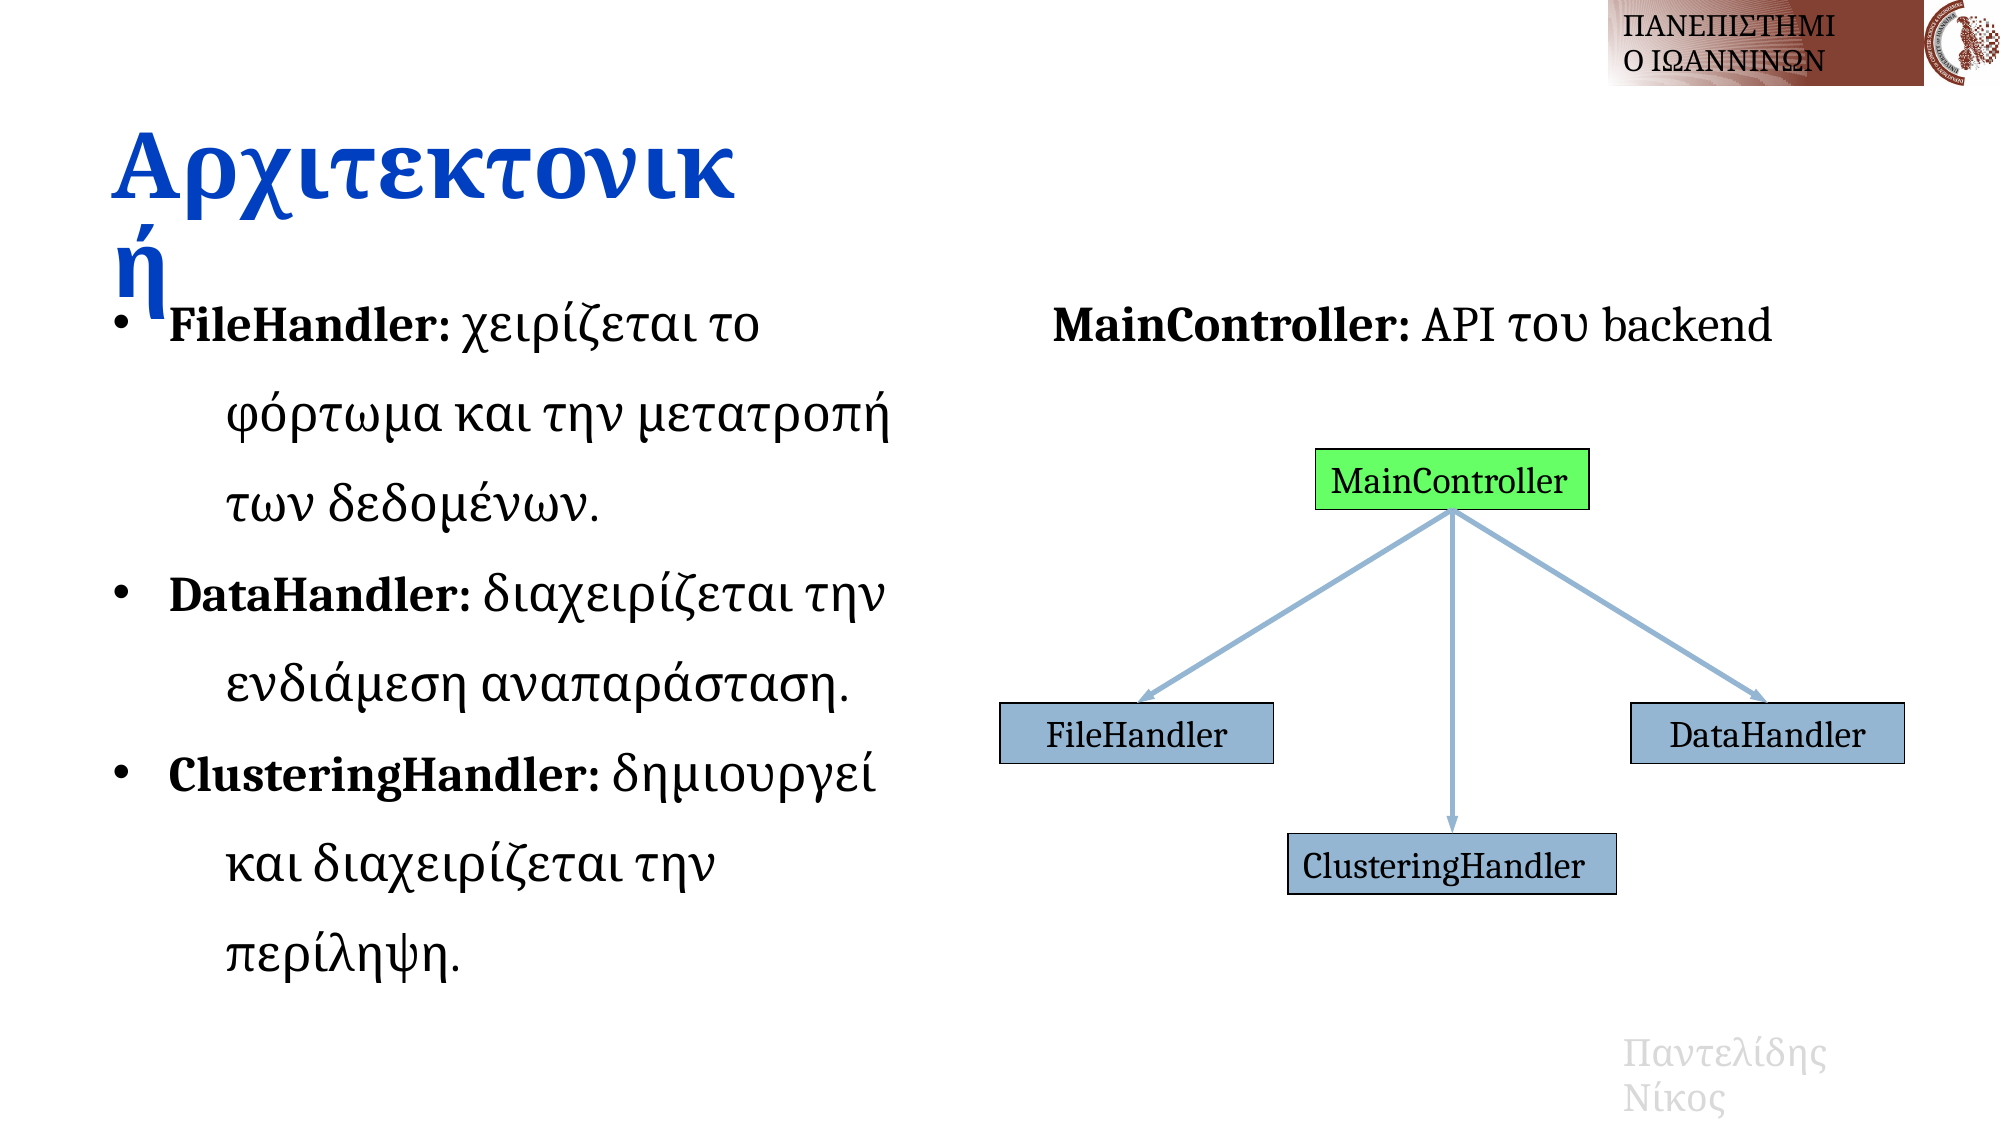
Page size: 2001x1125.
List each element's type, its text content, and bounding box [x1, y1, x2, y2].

text_box MainController: API του backend [1037, 254, 1822, 349]
text_box Αρχιτεκτονική [96, 112, 779, 235]
text_box ClusteringHandler [1288, 833, 1617, 895]
text_box DataHandler [1631, 702, 1905, 764]
text_box FileHandler [999, 702, 1274, 764]
text_box MainController [1315, 448, 1590, 510]
text_box FileHandler: χειρίζεται το φόρτωμα και την μετατροπή των δεδομένων. DataHandler: διαχειρίζεται την ενδιάμεση αναπαράσταση. ClusteringHandler: δημιουργεί και διαχειρίζεται την περίληψη. [97, 254, 928, 895]
